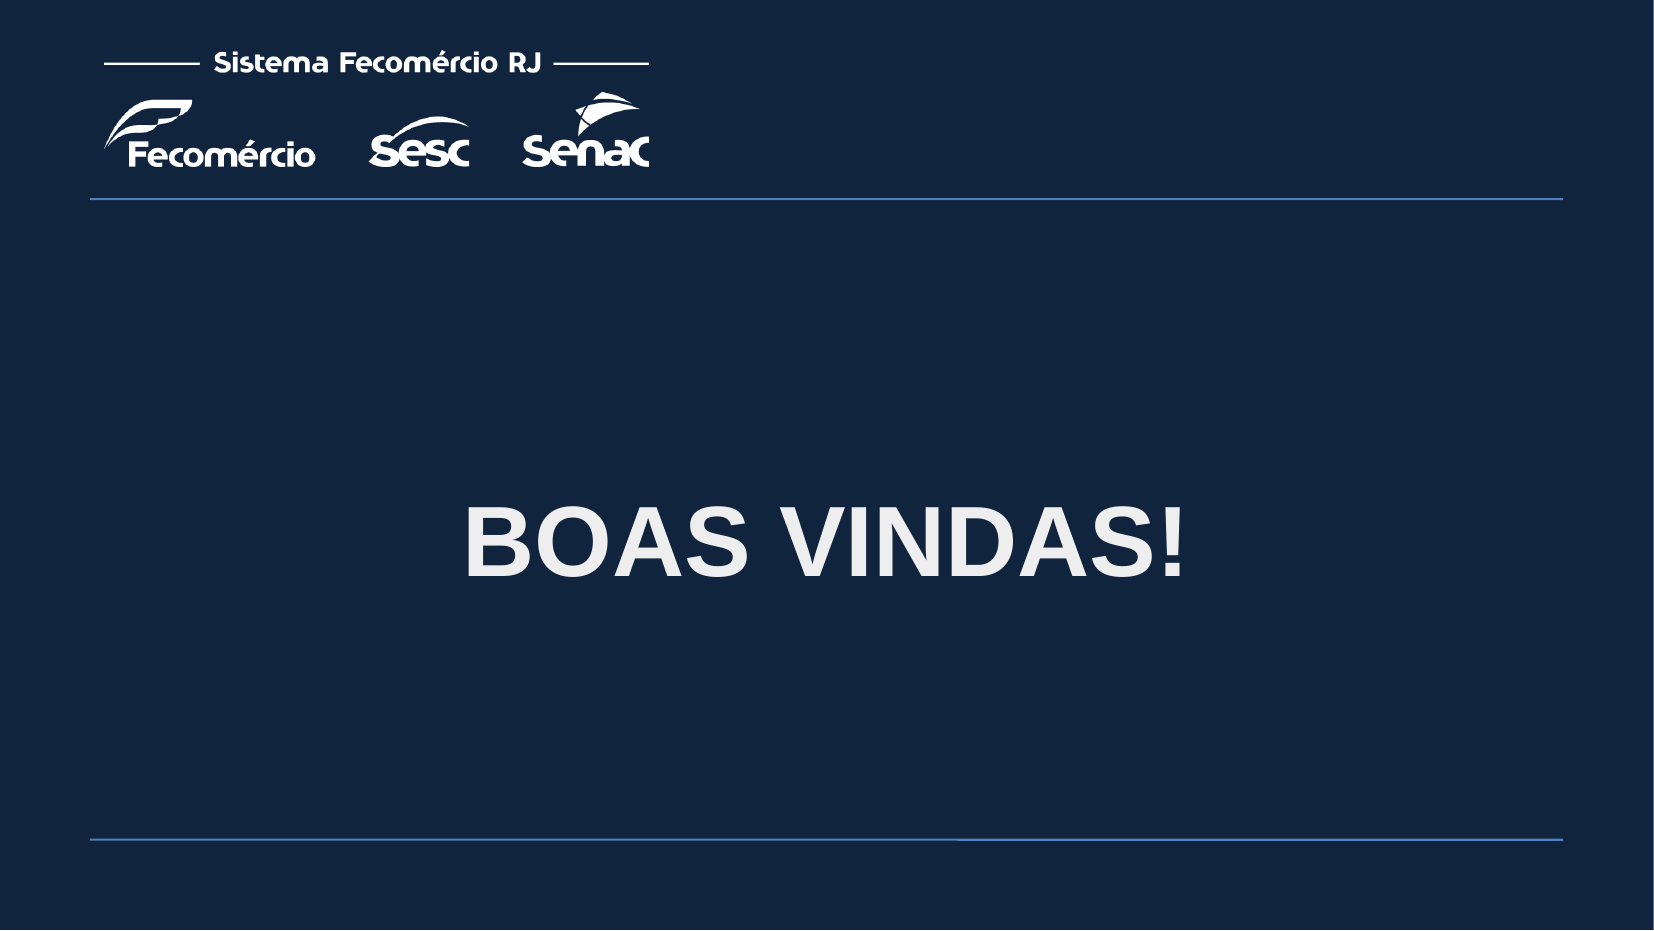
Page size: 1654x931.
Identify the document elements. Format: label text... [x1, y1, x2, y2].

picture [104, 50, 649, 167]
text_box BOAS VINDAS! [94, 206, 1559, 836]
